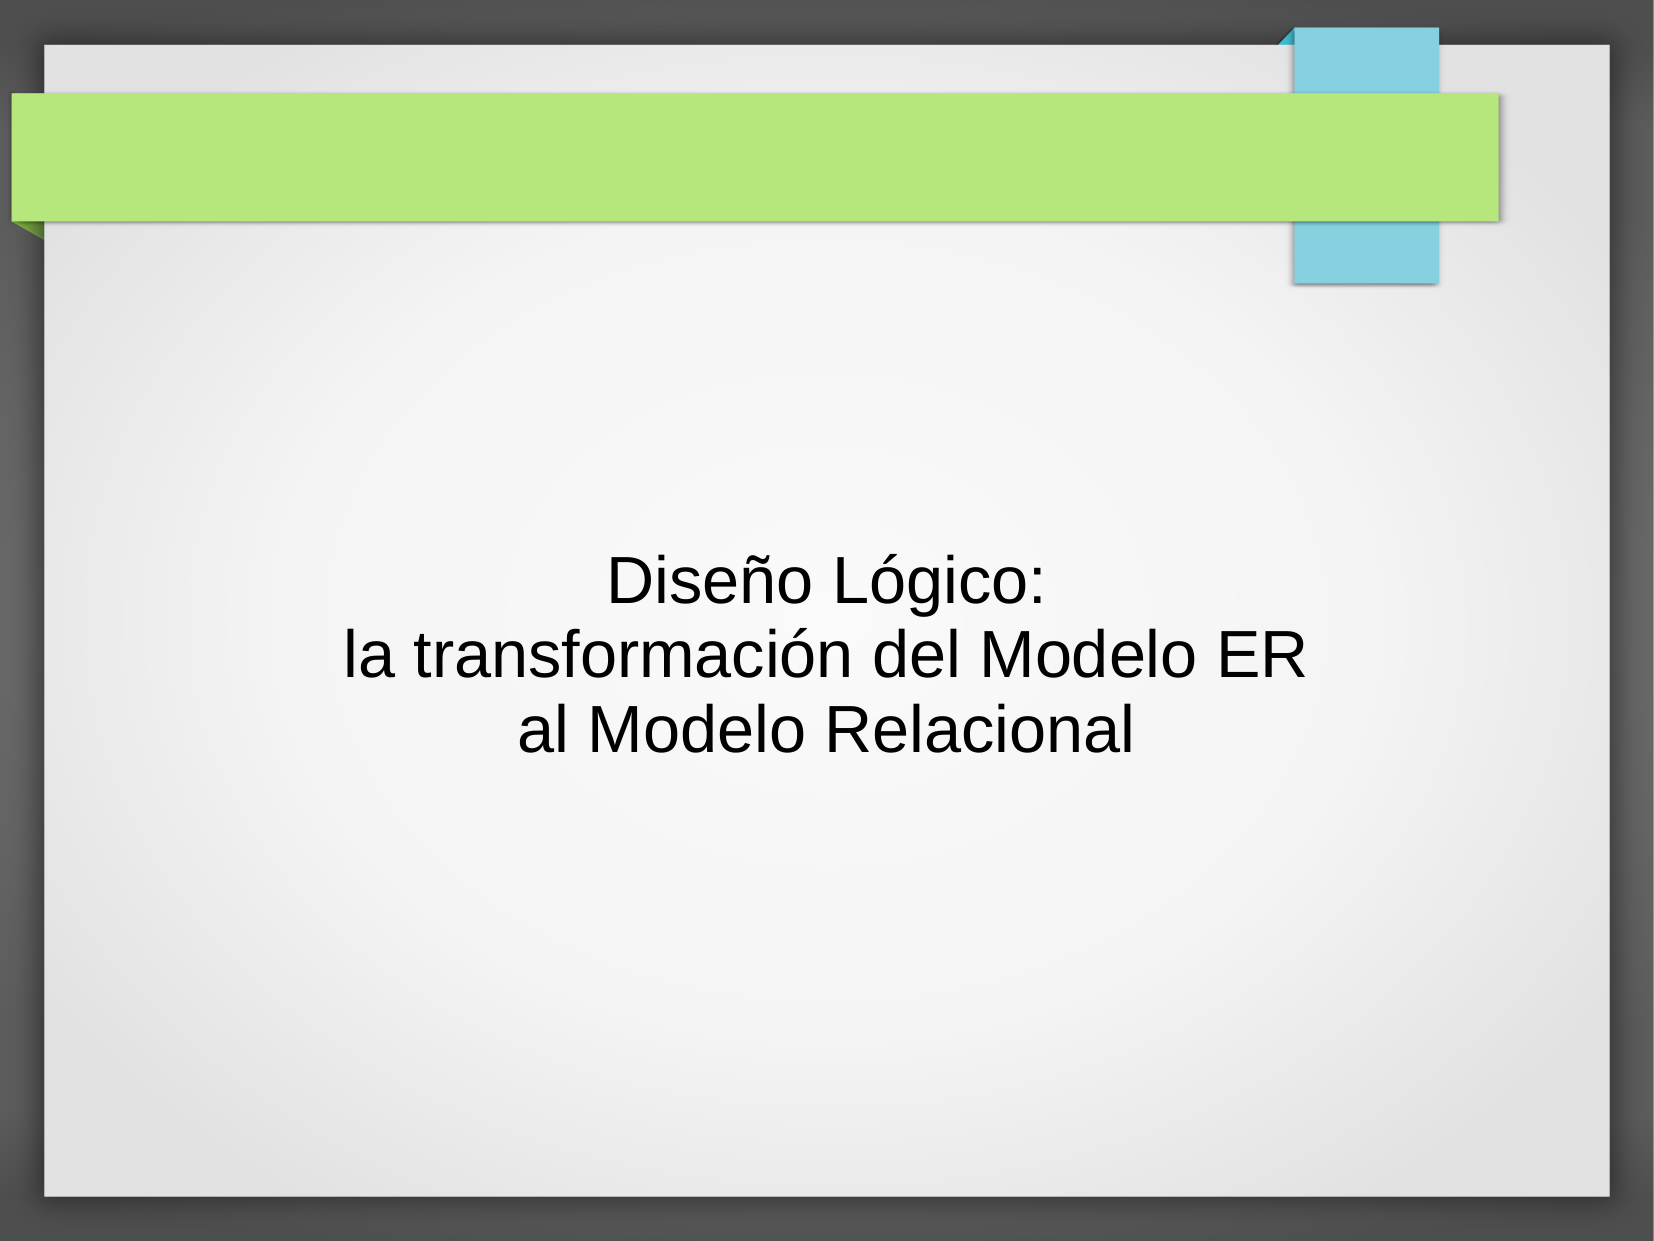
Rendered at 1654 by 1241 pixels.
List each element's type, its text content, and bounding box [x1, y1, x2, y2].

picture [0, 0, 1654, 1241]
subtitle Diseño Lógico: la transformación del Modelo ER al Modelo Relacional [82, 295, 1571, 1015]
